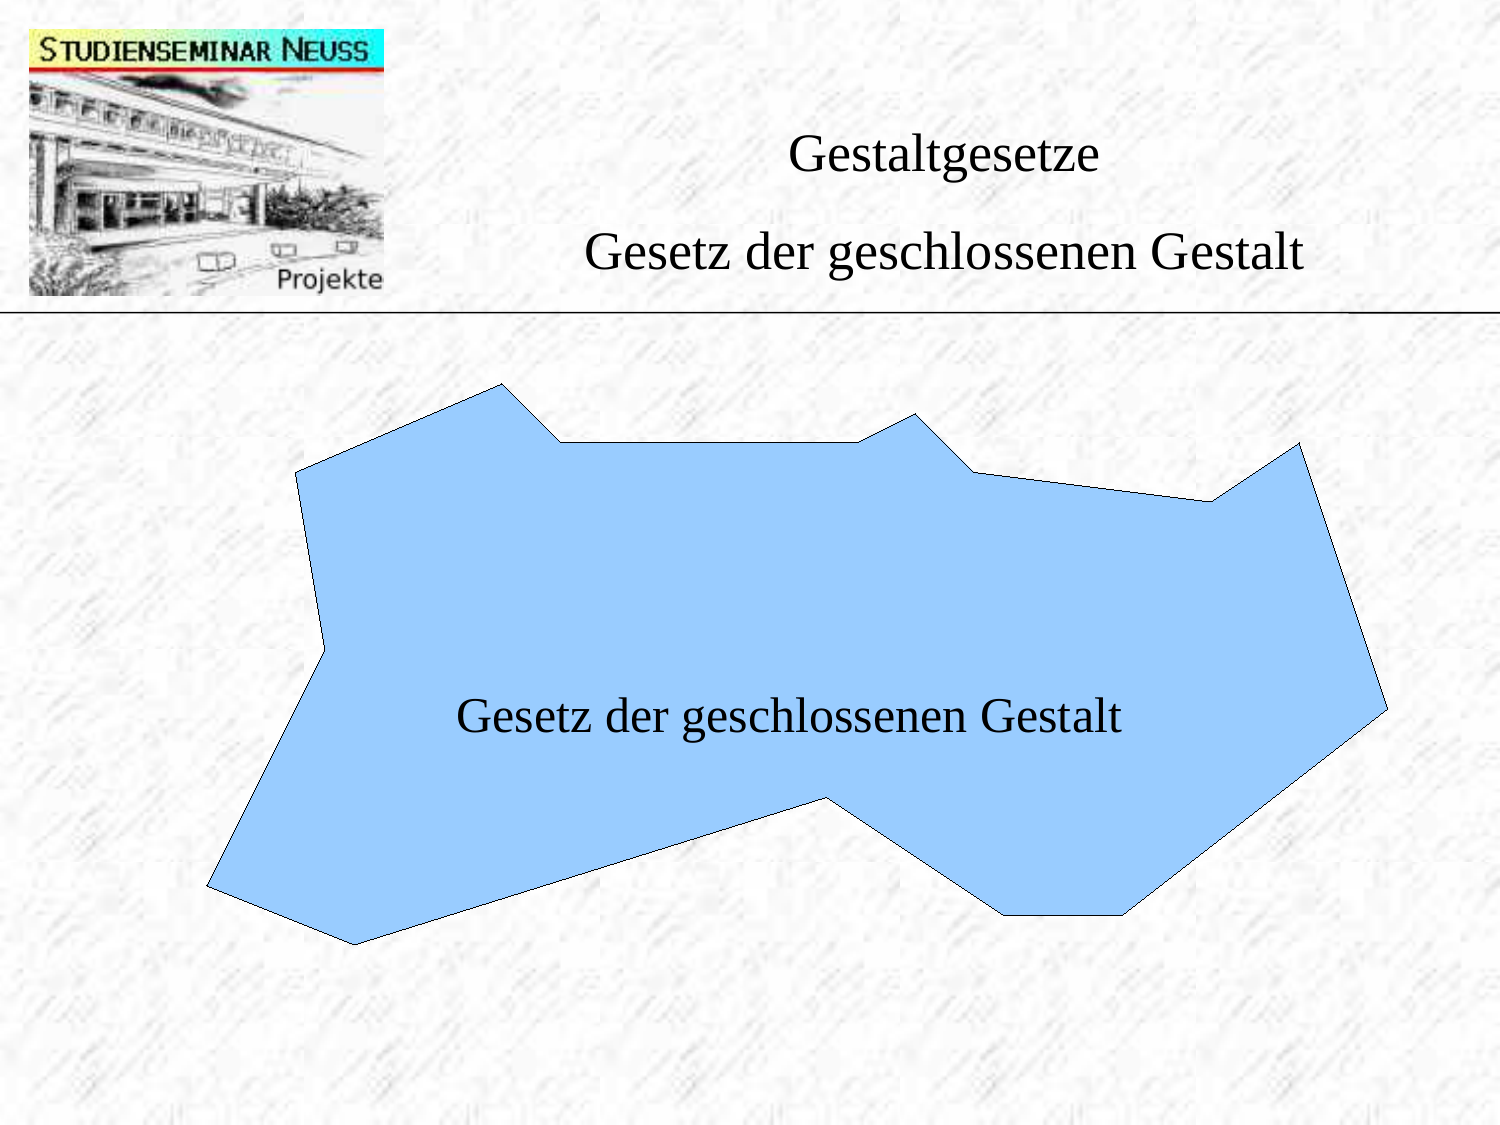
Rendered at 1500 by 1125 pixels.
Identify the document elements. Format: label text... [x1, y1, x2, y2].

picture [0, 314, 1500, 1125]
text_box Gestaltgesetze Gesetz der geschlossenen Gestalt [472, 118, 1418, 290]
text_box [206, 383, 1388, 945]
text_box Gesetz der geschlossenen Gestalt [441, 677, 1138, 748]
picture [0, 0, 1500, 311]
